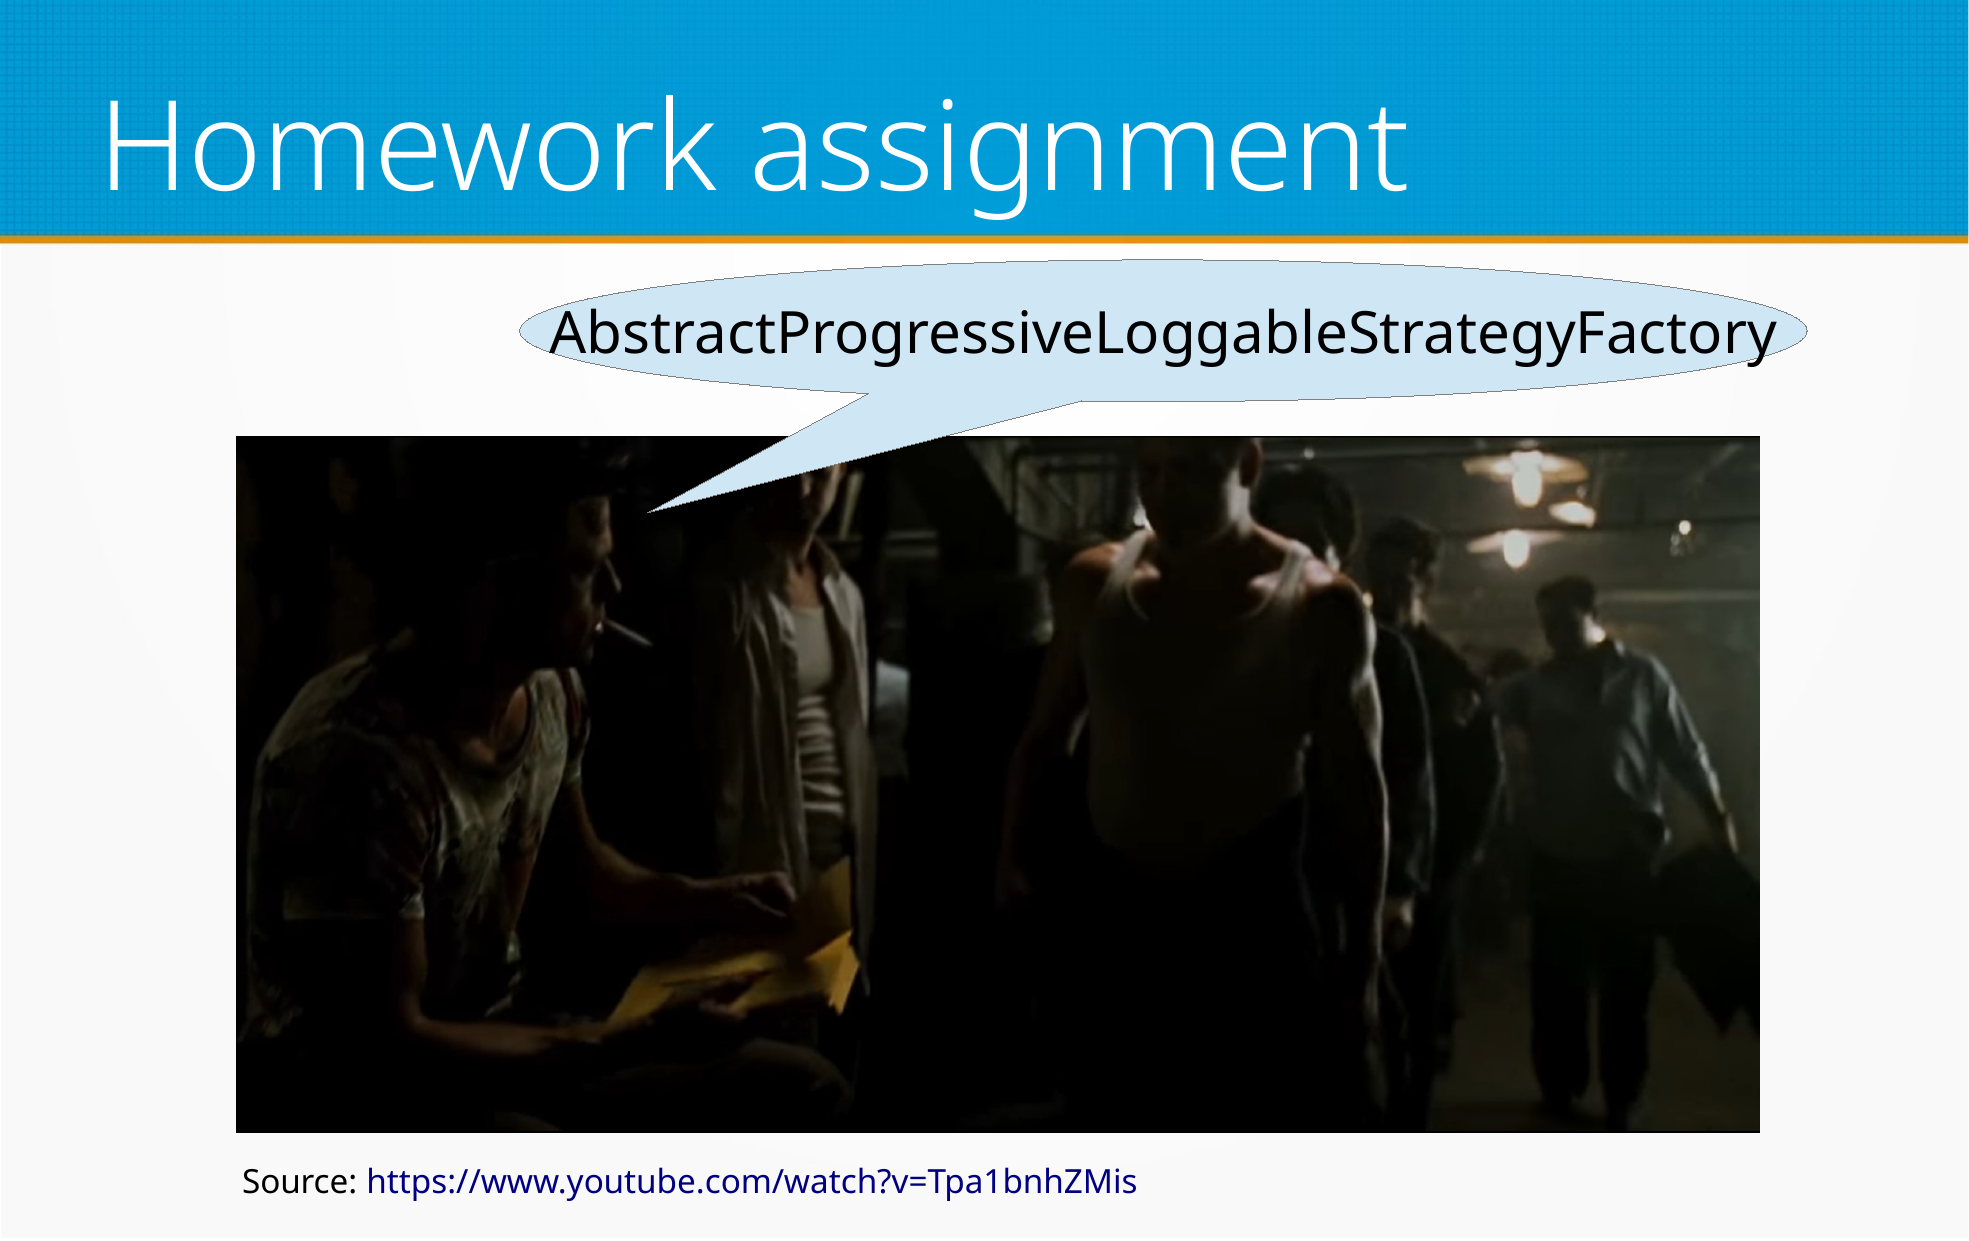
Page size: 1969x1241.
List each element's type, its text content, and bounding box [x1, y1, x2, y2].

picture [0, 233, 1969, 1241]
title Homework assignment [98, 19, 1870, 227]
text_box AbstractProgressiveLoggableStrategyFactory [519, 259, 1808, 513]
text_box Source: https://www.youtube.com/watch?v=Tpa1bnhZMis [236, 1146, 1619, 1216]
